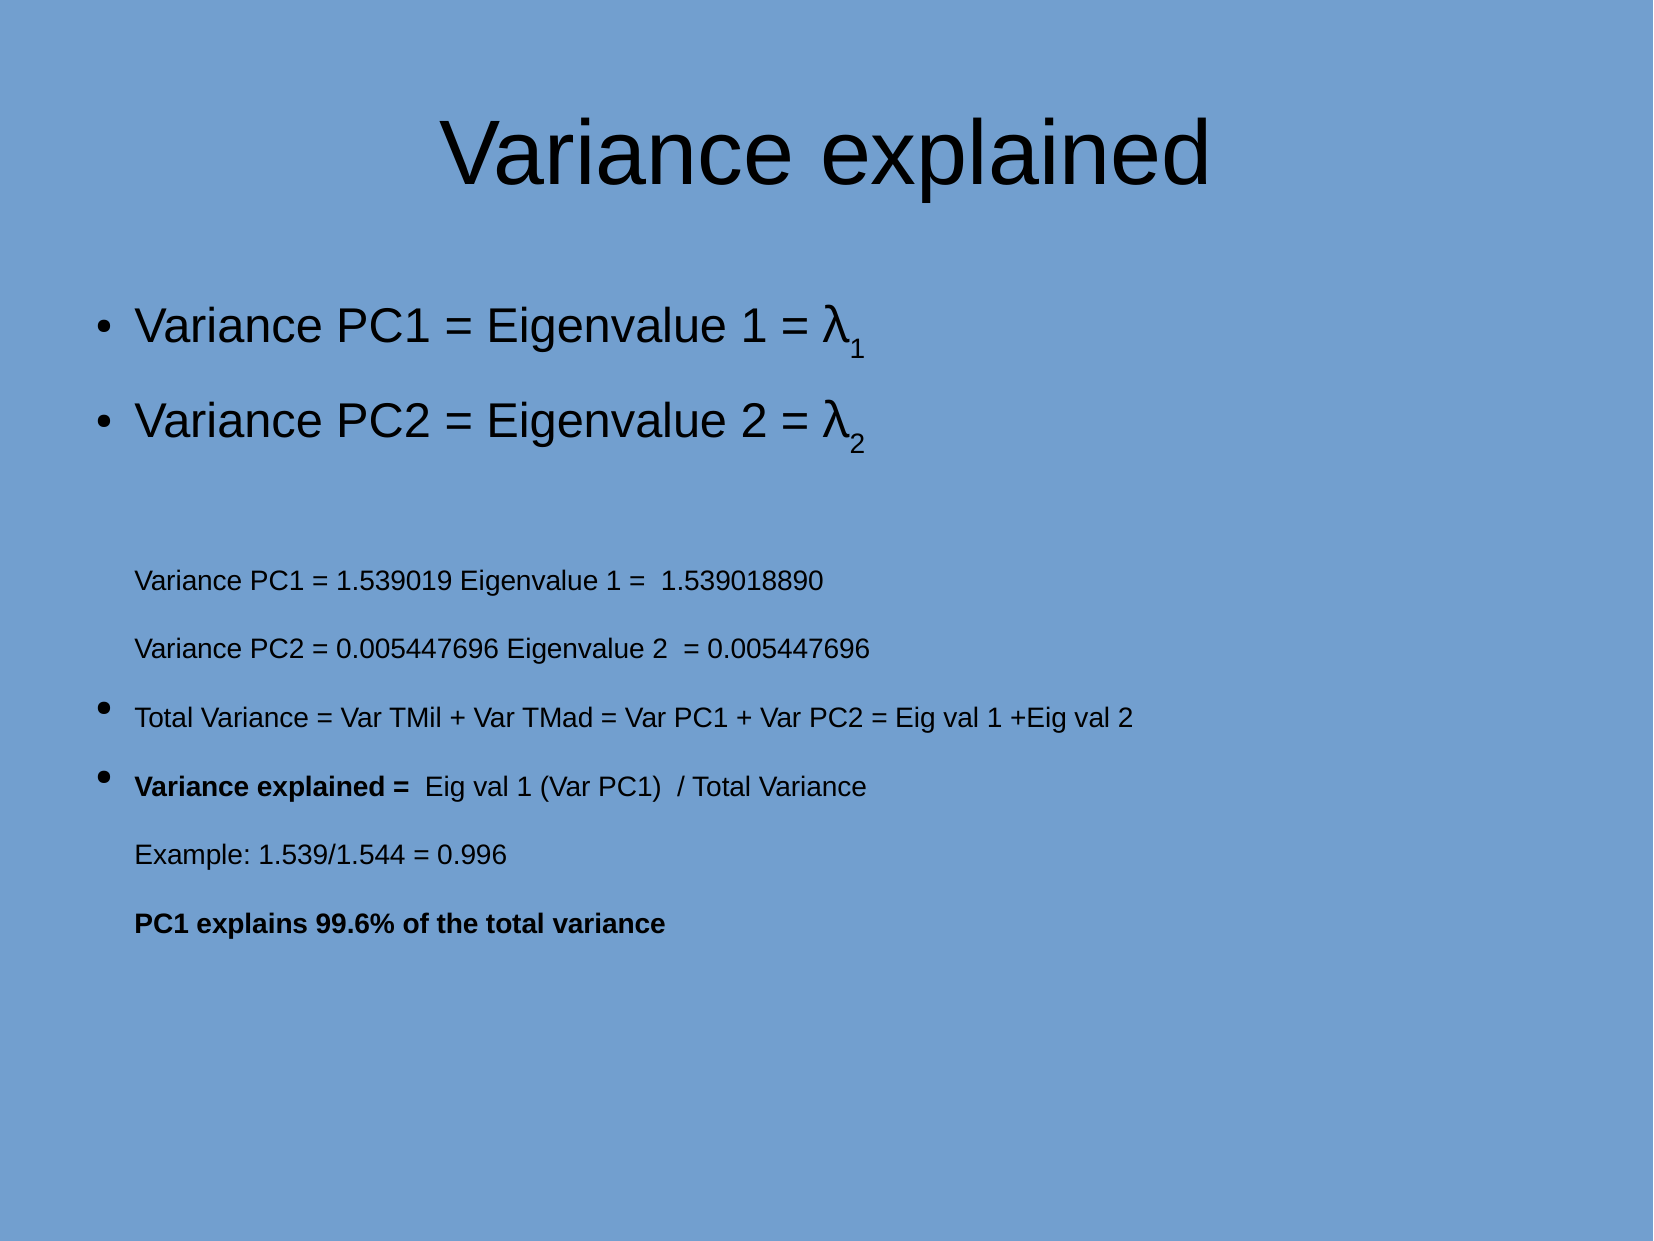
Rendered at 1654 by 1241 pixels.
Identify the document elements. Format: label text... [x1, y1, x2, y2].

title Variance explained [82, 49, 1571, 257]
list Variance PC1 = Eigenvalue 1 = λ1 Variance PC2 = Eigenvalue 2 = λ2 Variance PC1 = 1.539019 Eigenvalue 1 = 1.539018890 Variance PC2 = 0.005447696 Eigenvalue 2 = 0.005447696 Total Variance = Var TMil + Var TMad = Var PC1 + Var PC2 = Eig val 1 +Eig val 2 Variance explained = Eig val 1 (Var PC1) / Total Variance Example: 1.539/1.544 = 0.996 PC1 explains 99.6% of the total variance [82, 290, 1571, 1010]
